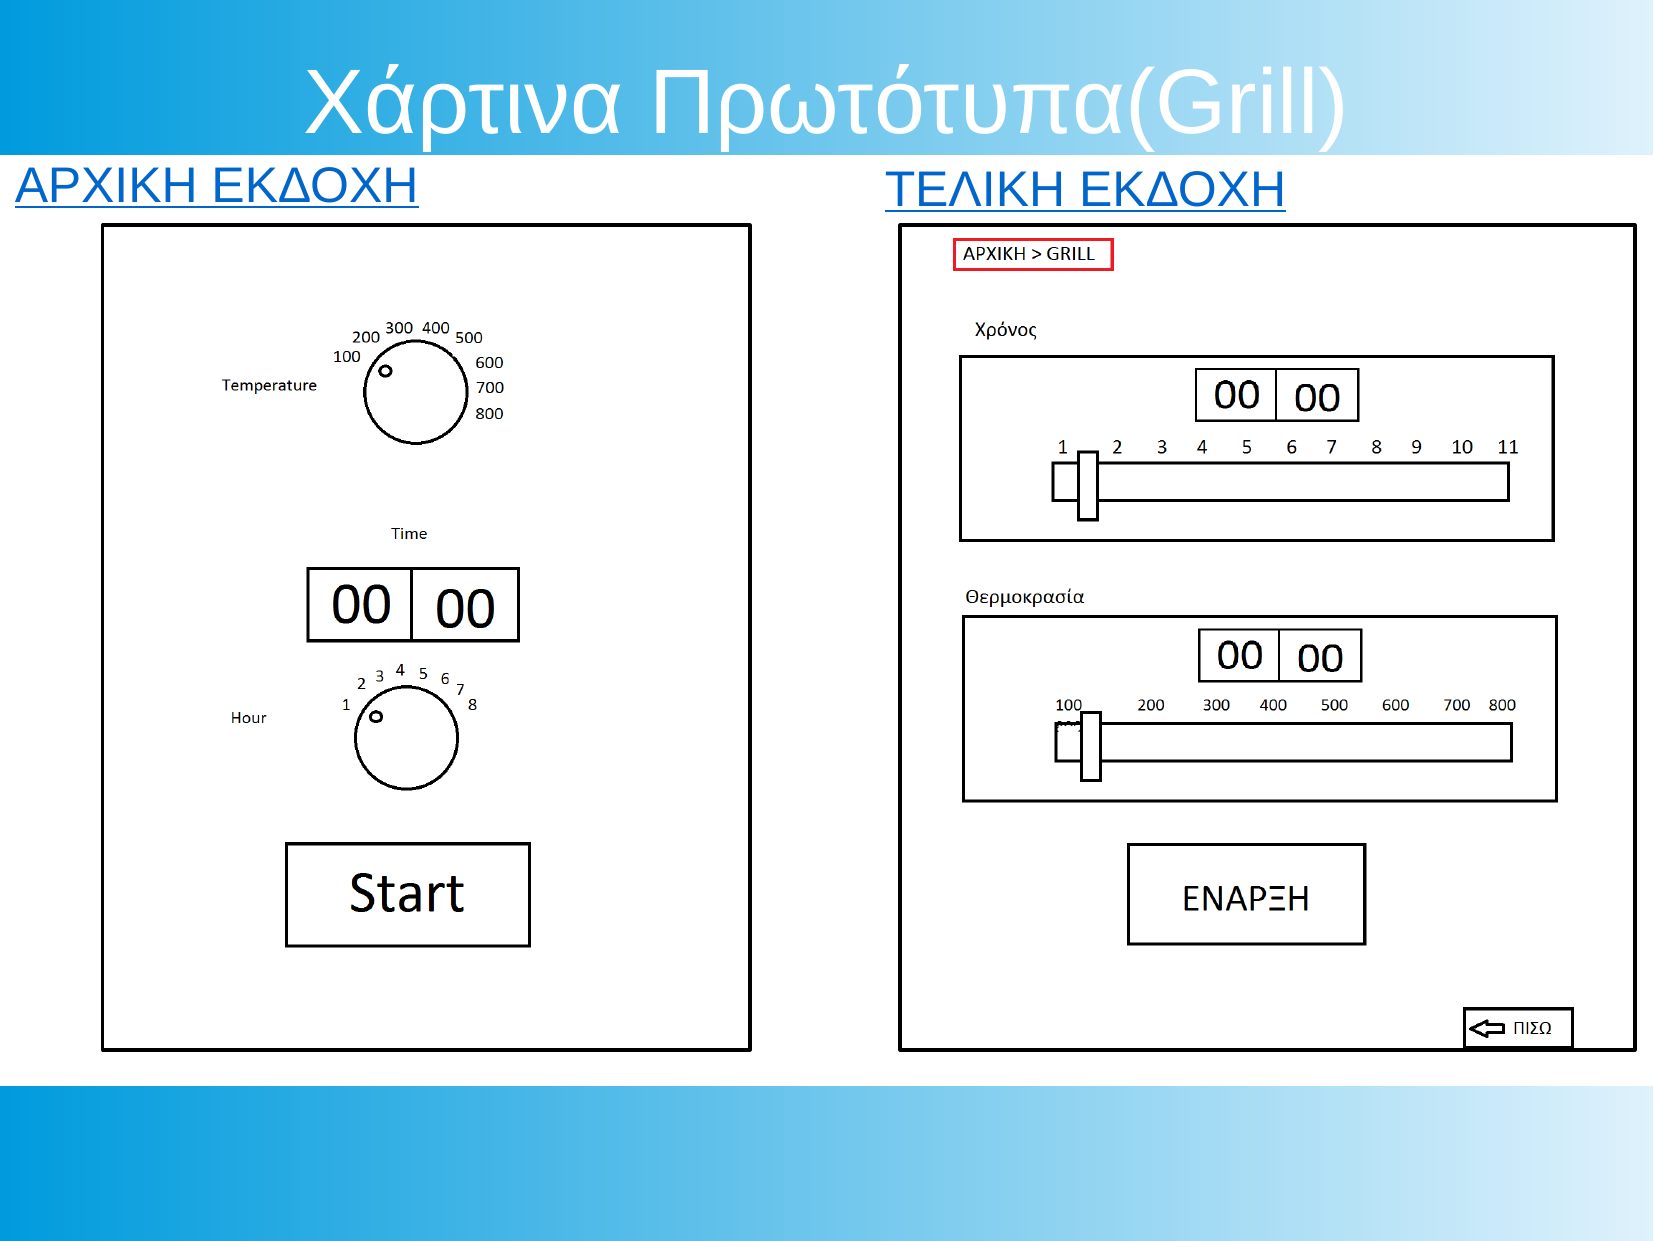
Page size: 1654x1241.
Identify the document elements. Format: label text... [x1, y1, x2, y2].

text_box ΑΡΧΙΚΗ ΕΚΔΟΧΗ [0, 150, 631, 221]
picture [105, 224, 753, 1066]
title Χάρτινα Πρωτότυπα(Grill) [82, 49, 1571, 155]
text_box ΤΕΛΙΚΗ ΕΚΔΟΧΗ [870, 154, 1501, 225]
picture [105, 227, 748, 1048]
picture [945, 232, 1575, 1048]
